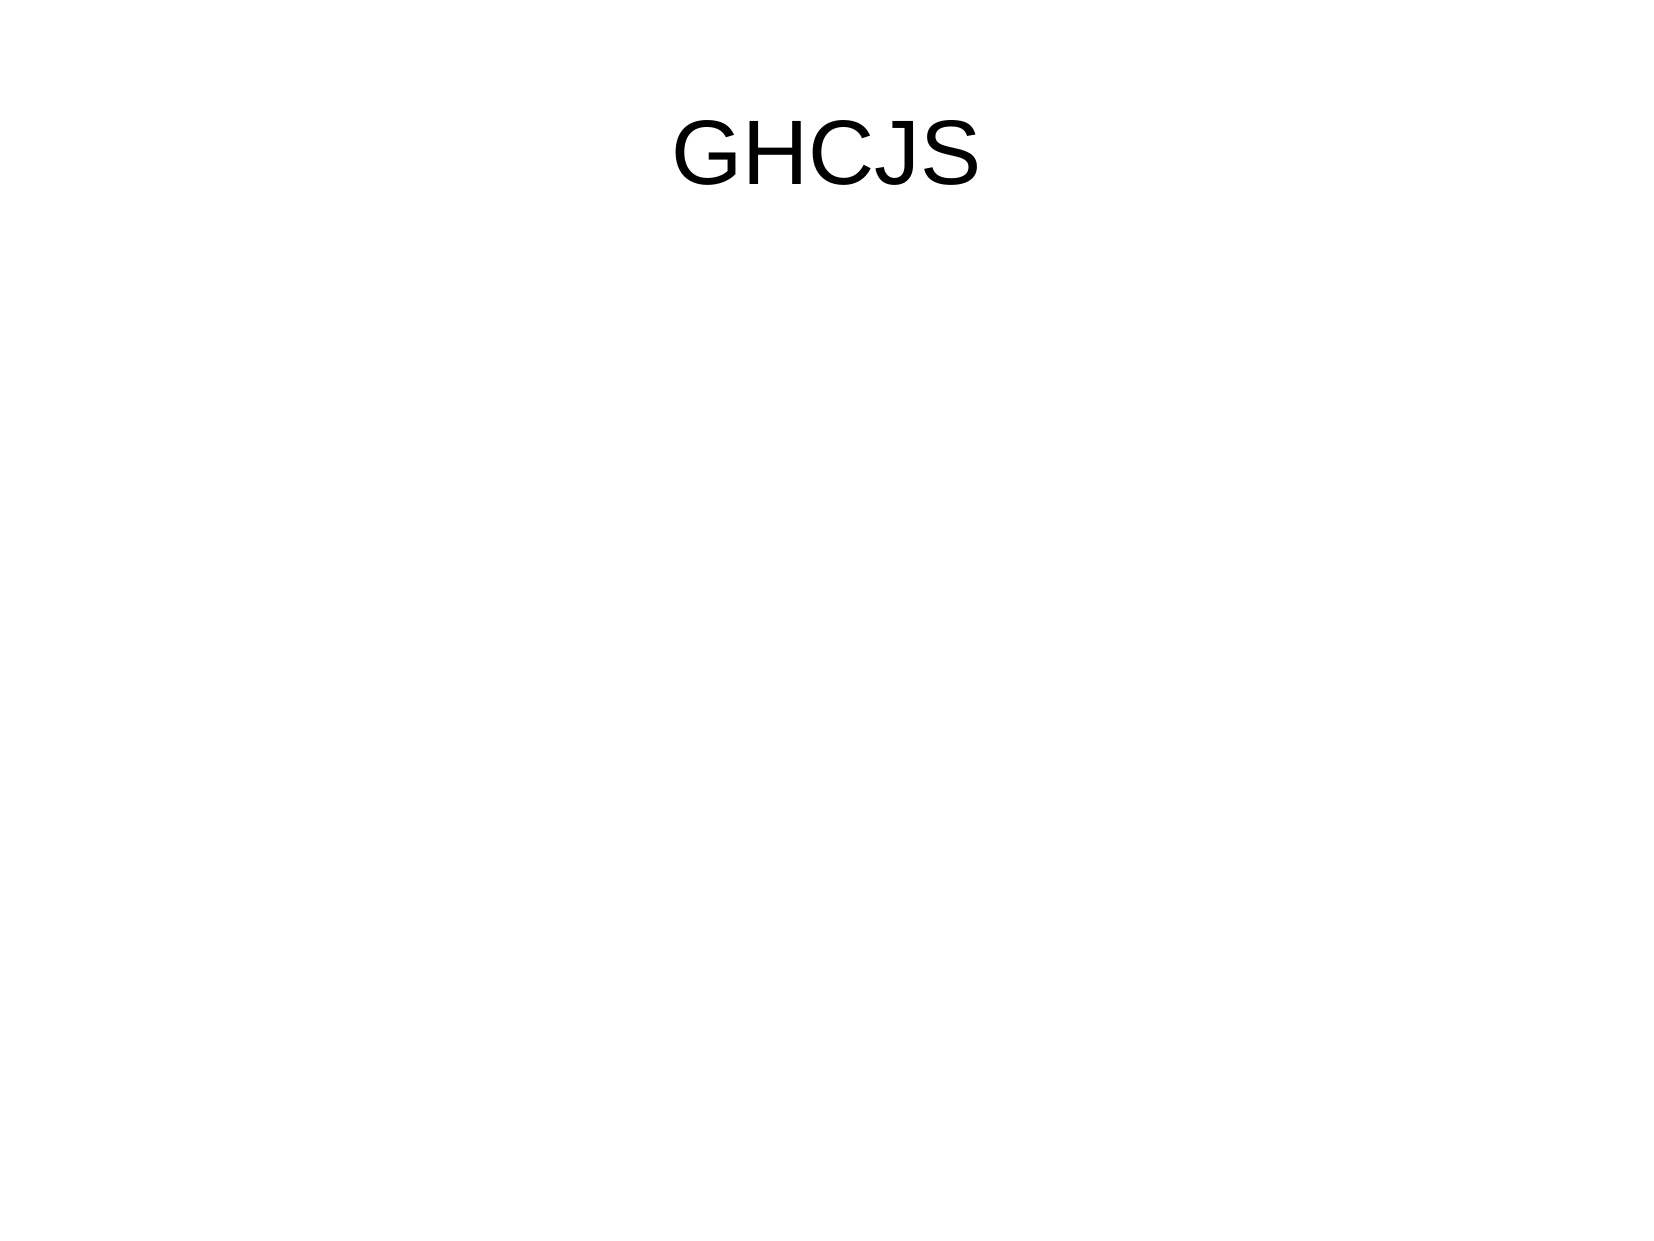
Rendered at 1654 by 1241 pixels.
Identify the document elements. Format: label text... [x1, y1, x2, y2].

title GHCJS [82, 49, 1571, 257]
